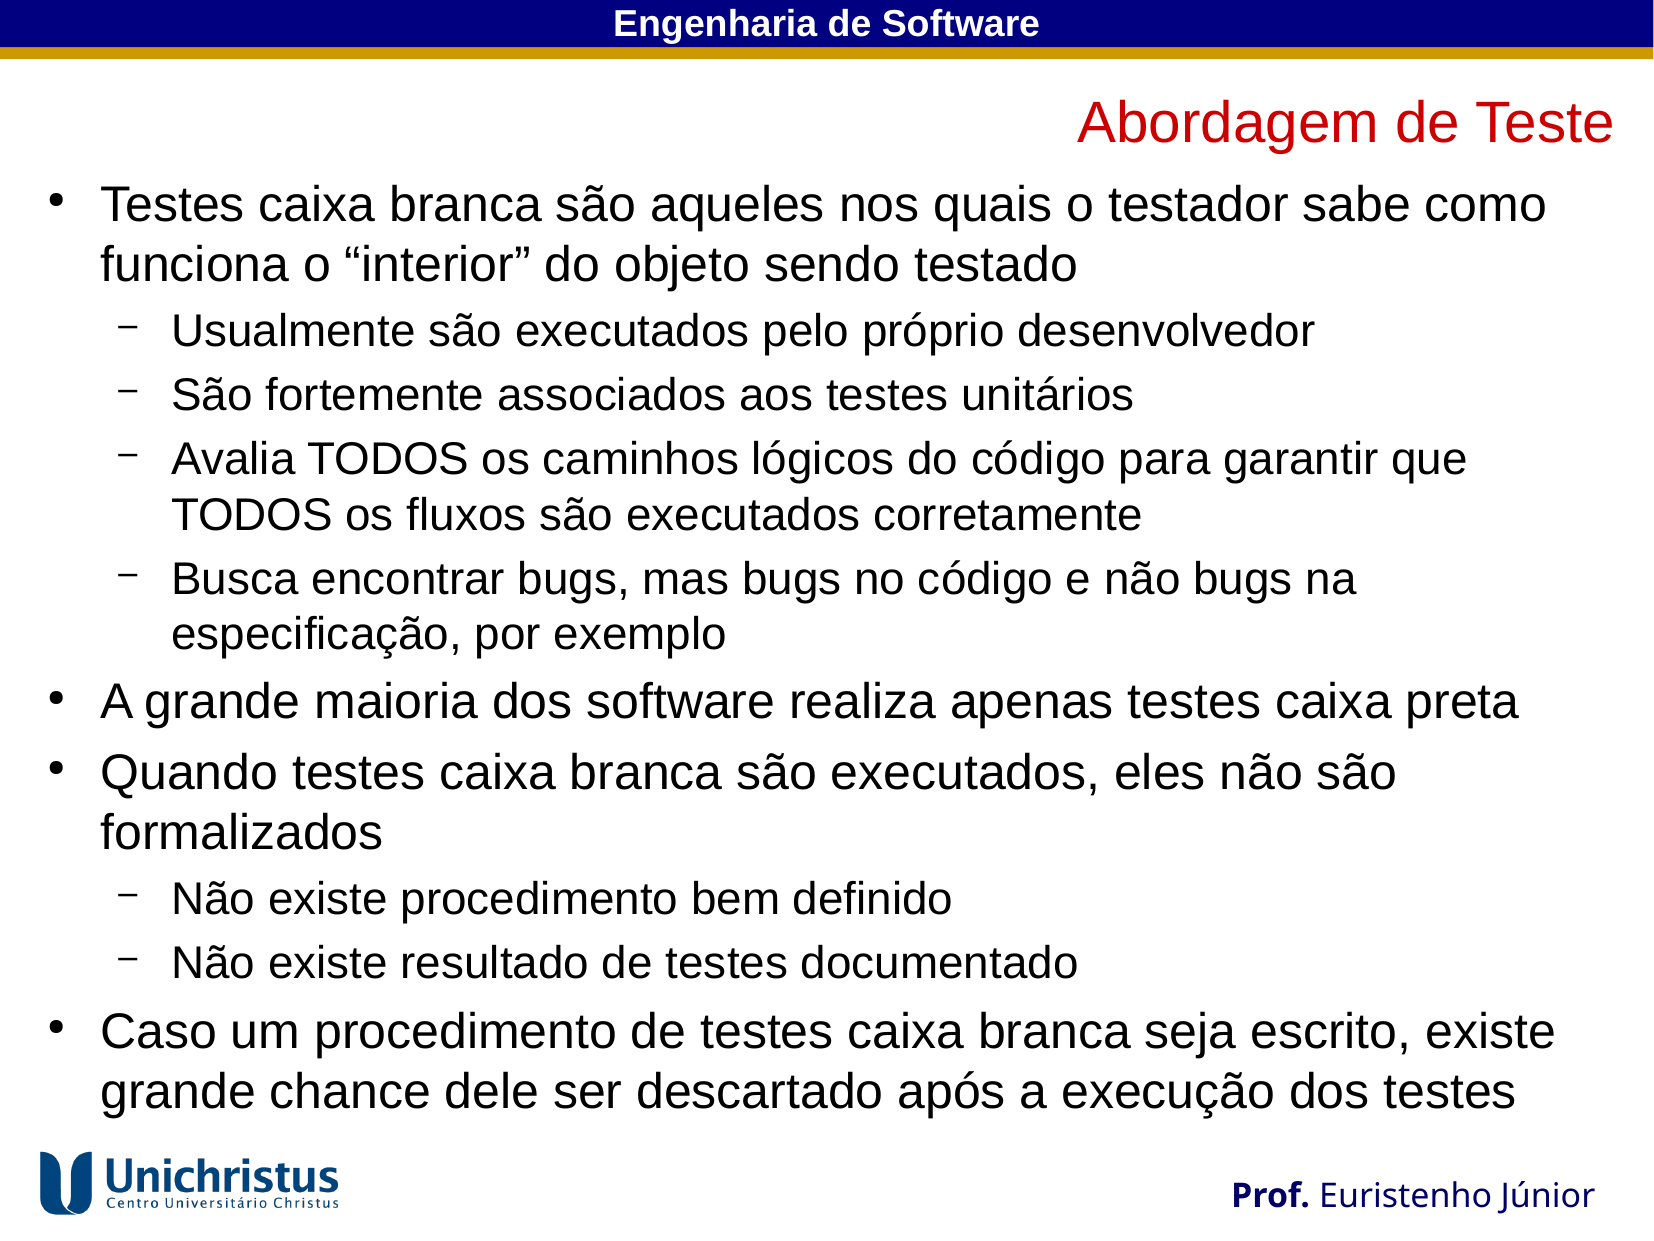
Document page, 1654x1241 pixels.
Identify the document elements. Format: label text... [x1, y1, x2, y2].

text_box [0, 48, 1654, 60]
list Testes caixa branca são aqueles nos quais o testador sabe como funciona o “interior” do objeto sendo testado Usualmente são executados pelo próprio desenvolvedor São fortemente associados aos testes unitários Avalia TODOS os caminhos lógicos do código para garantir que TODOS os fluxos são executados corretamente Busca encontrar bugs, mas bugs no código e não bugs na especificação, por exemplo A grande maioria dos software realiza apenas testes caixa preta Quando testes caixa branca são executados, eles não são formalizados Não existe procedimento bem definido Não existe resultado de testes documentado Caso um procedimento de testes caixa branca seja escrito, existe grande chance dele ser descartado após a execução dos testes [14, 163, 1583, 1126]
text_box Abordagem de Teste [1062, 82, 1631, 189]
text_box Prof. Euristenho Júnior [1216, 1163, 1654, 1224]
text_box Engenharia de Software [0, 0, 1654, 48]
picture [35, 1148, 343, 1217]
